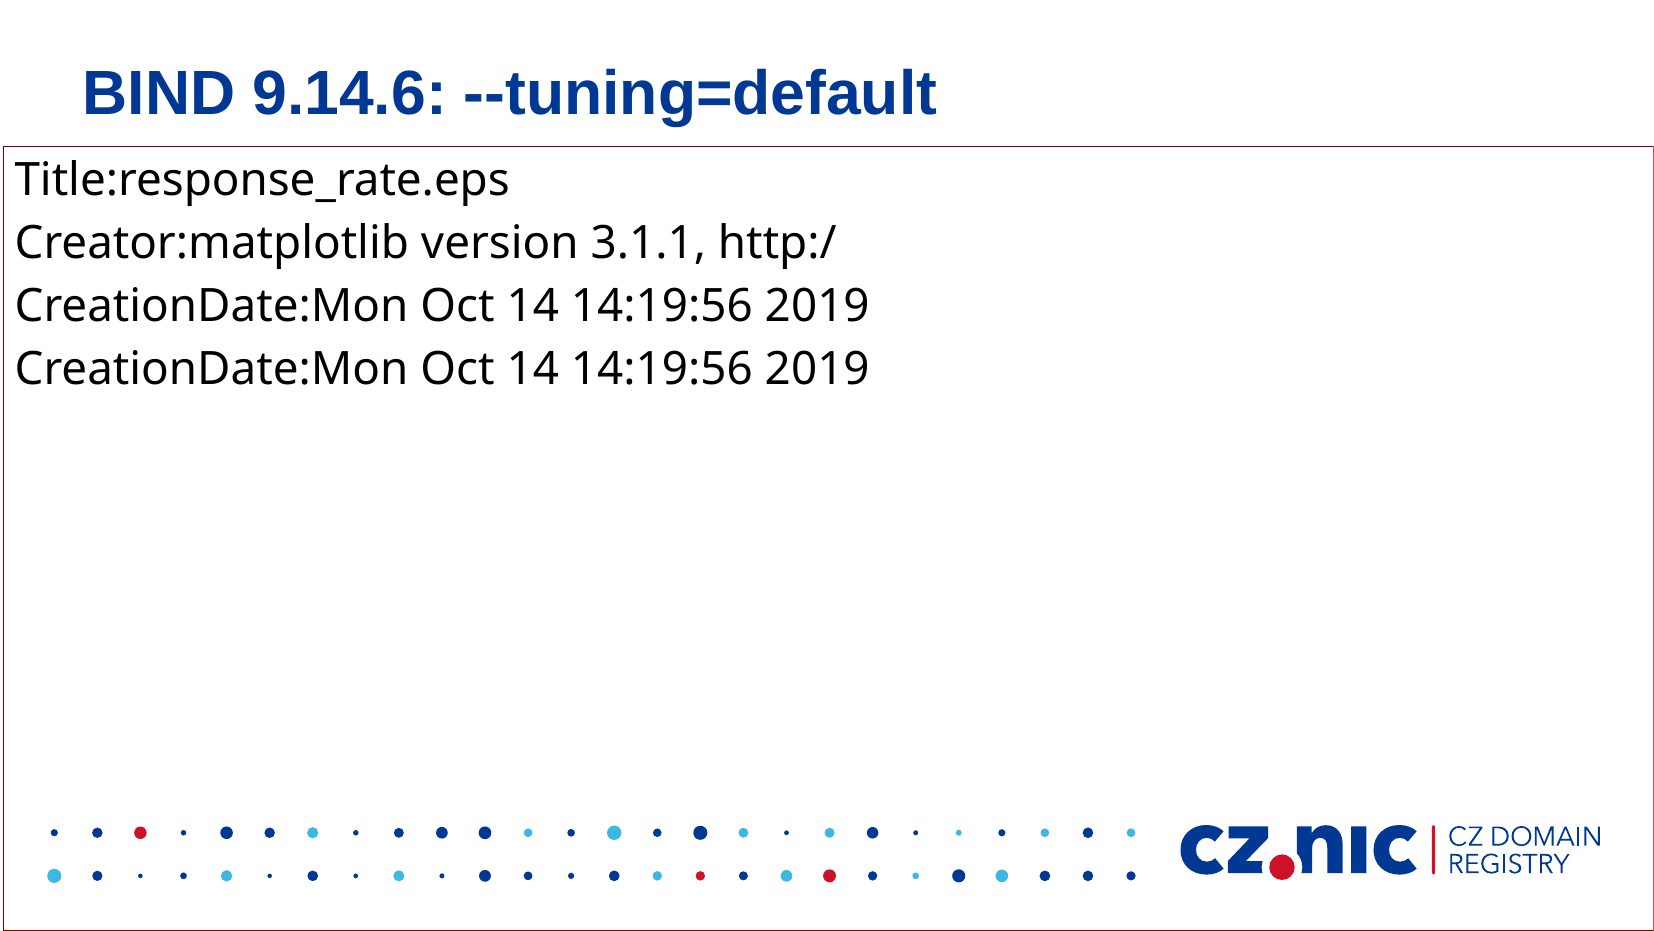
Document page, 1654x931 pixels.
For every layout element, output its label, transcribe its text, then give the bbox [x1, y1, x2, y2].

title BIND 9.14.6: --tuning=default [82, 53, 1571, 133]
picture [0, 143, 1654, 931]
